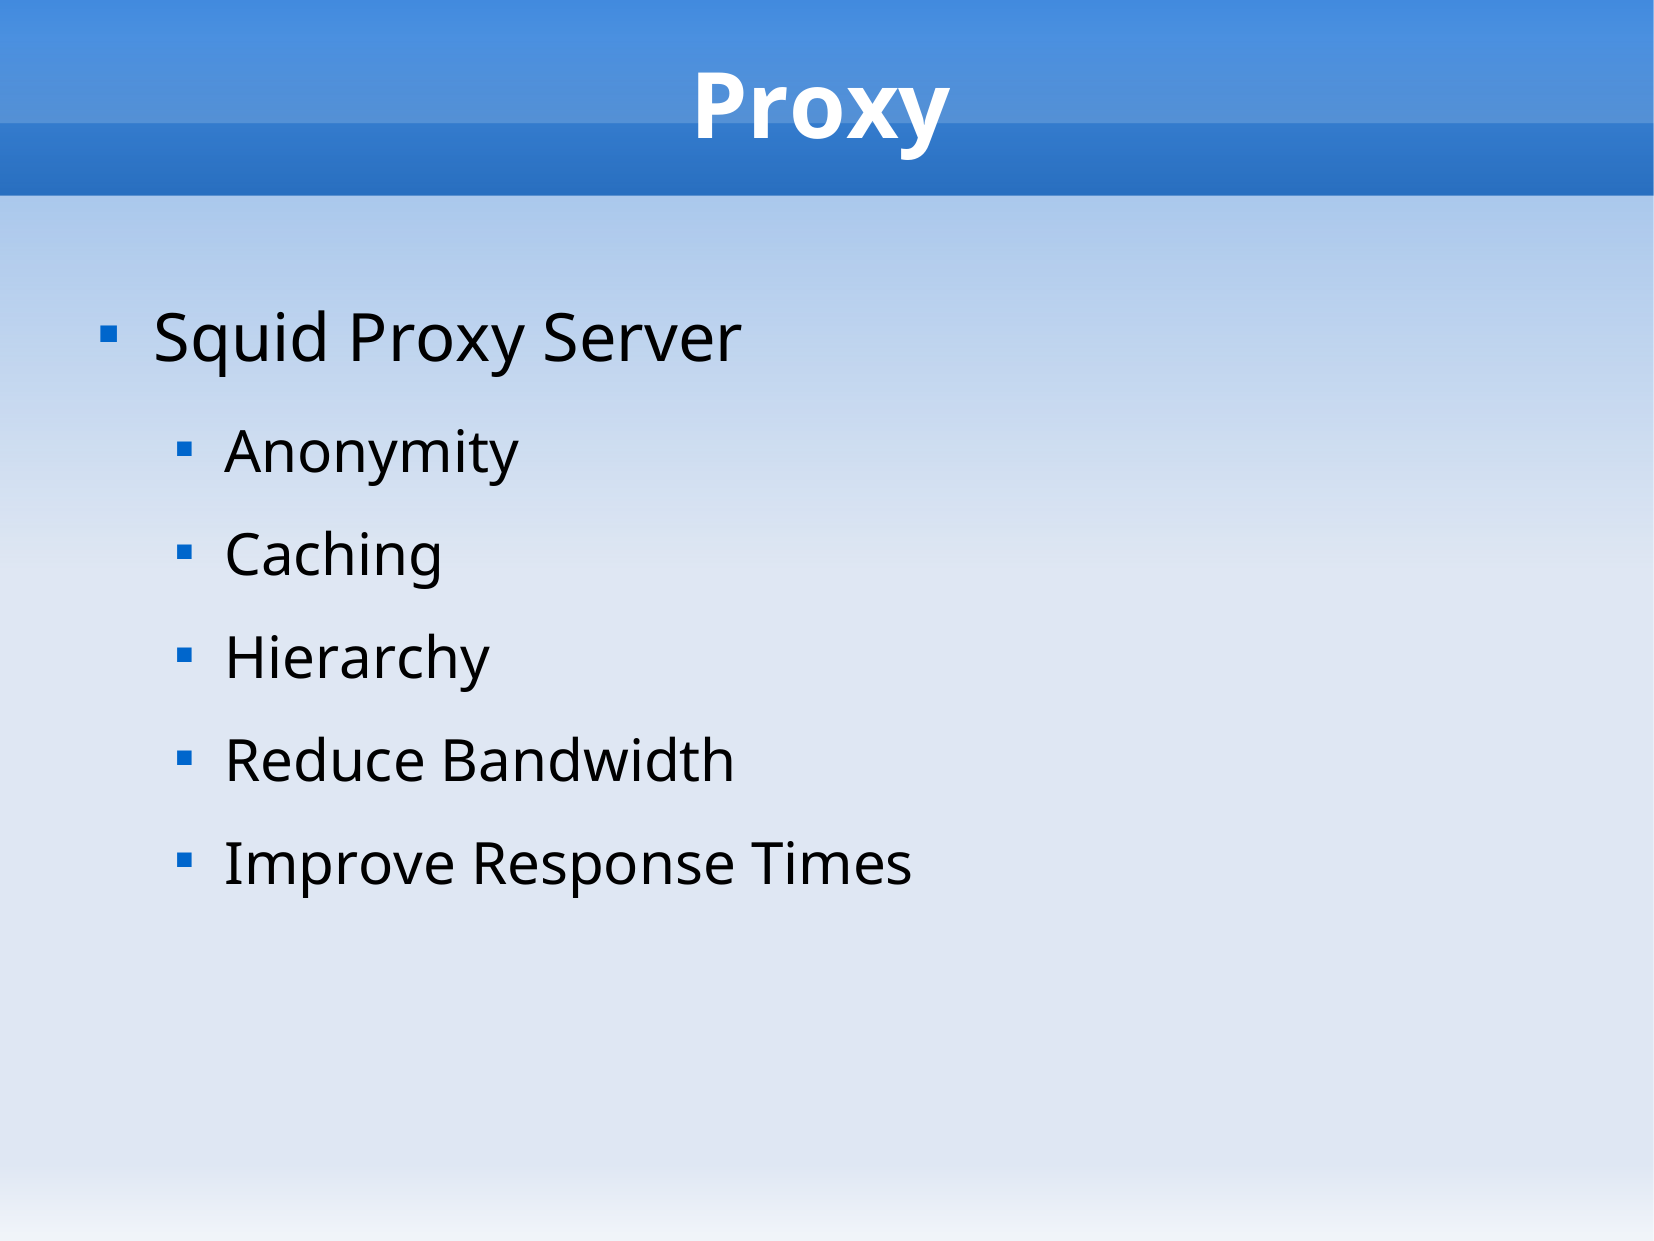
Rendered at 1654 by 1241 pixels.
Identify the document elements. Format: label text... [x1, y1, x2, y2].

picture [0, 0, 1654, 1241]
list Squid Proxy Server Anonymity Caching Hierarchy Reduce Bandwidth Improve Response Times [82, 290, 1571, 1109]
title Proxy [76, 0, 1565, 208]
